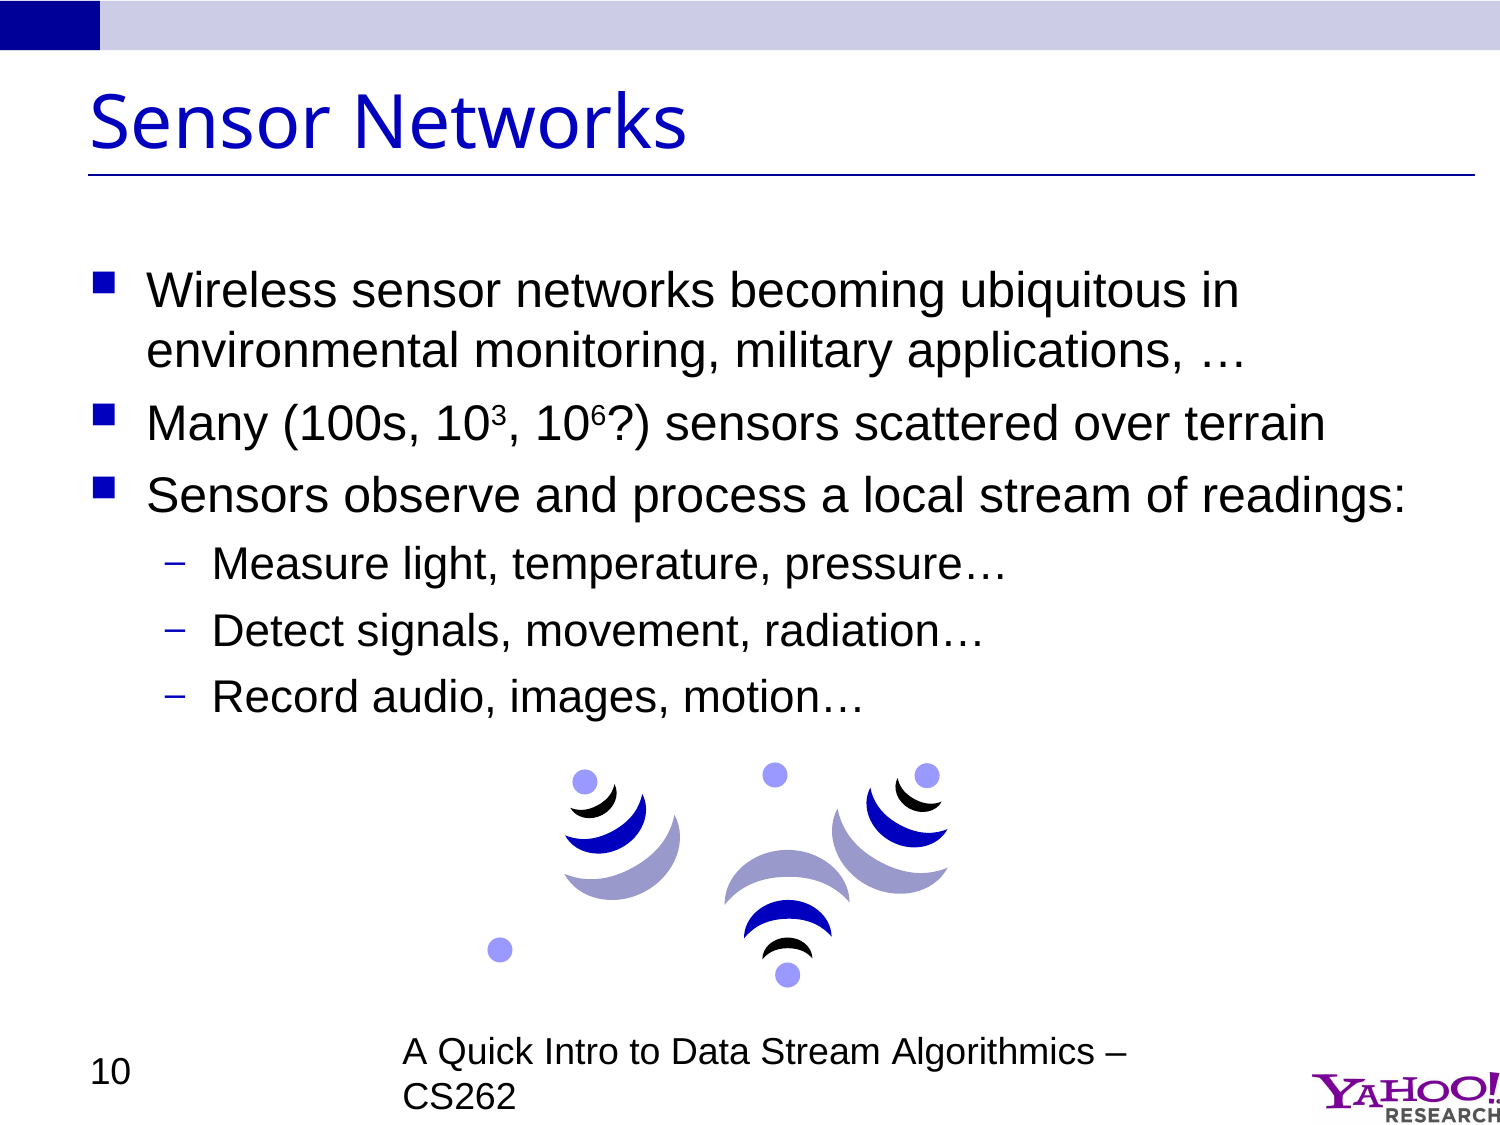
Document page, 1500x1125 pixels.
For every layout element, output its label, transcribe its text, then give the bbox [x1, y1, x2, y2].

text_box [565, 793, 647, 854]
text_box [570, 784, 617, 819]
picture [1312, 1072, 1500, 1125]
text_box [724, 849, 850, 905]
list Wireless sensor networks becoming ubiquitous in environmental monitoring, military applications, … Many (100s, 103, 106?) sensors scattered over terrain Sensors observe and process a local stream of readings: Measure light, temperature, pressure… Detect signals, movement, radiation… Record audio, images, motion… [75, 249, 1426, 963]
text_box [866, 787, 948, 848]
text_box [564, 814, 680, 900]
title Sensor Networks [75, 50, 1500, 188]
text_box [762, 937, 813, 960]
text_box [572, 769, 598, 795]
text_box [832, 808, 948, 894]
text_box [762, 762, 788, 788]
text_box [895, 777, 942, 812]
text_box [744, 899, 832, 939]
text_box [487, 937, 513, 963]
text_box [914, 763, 940, 789]
text_box [775, 962, 801, 988]
